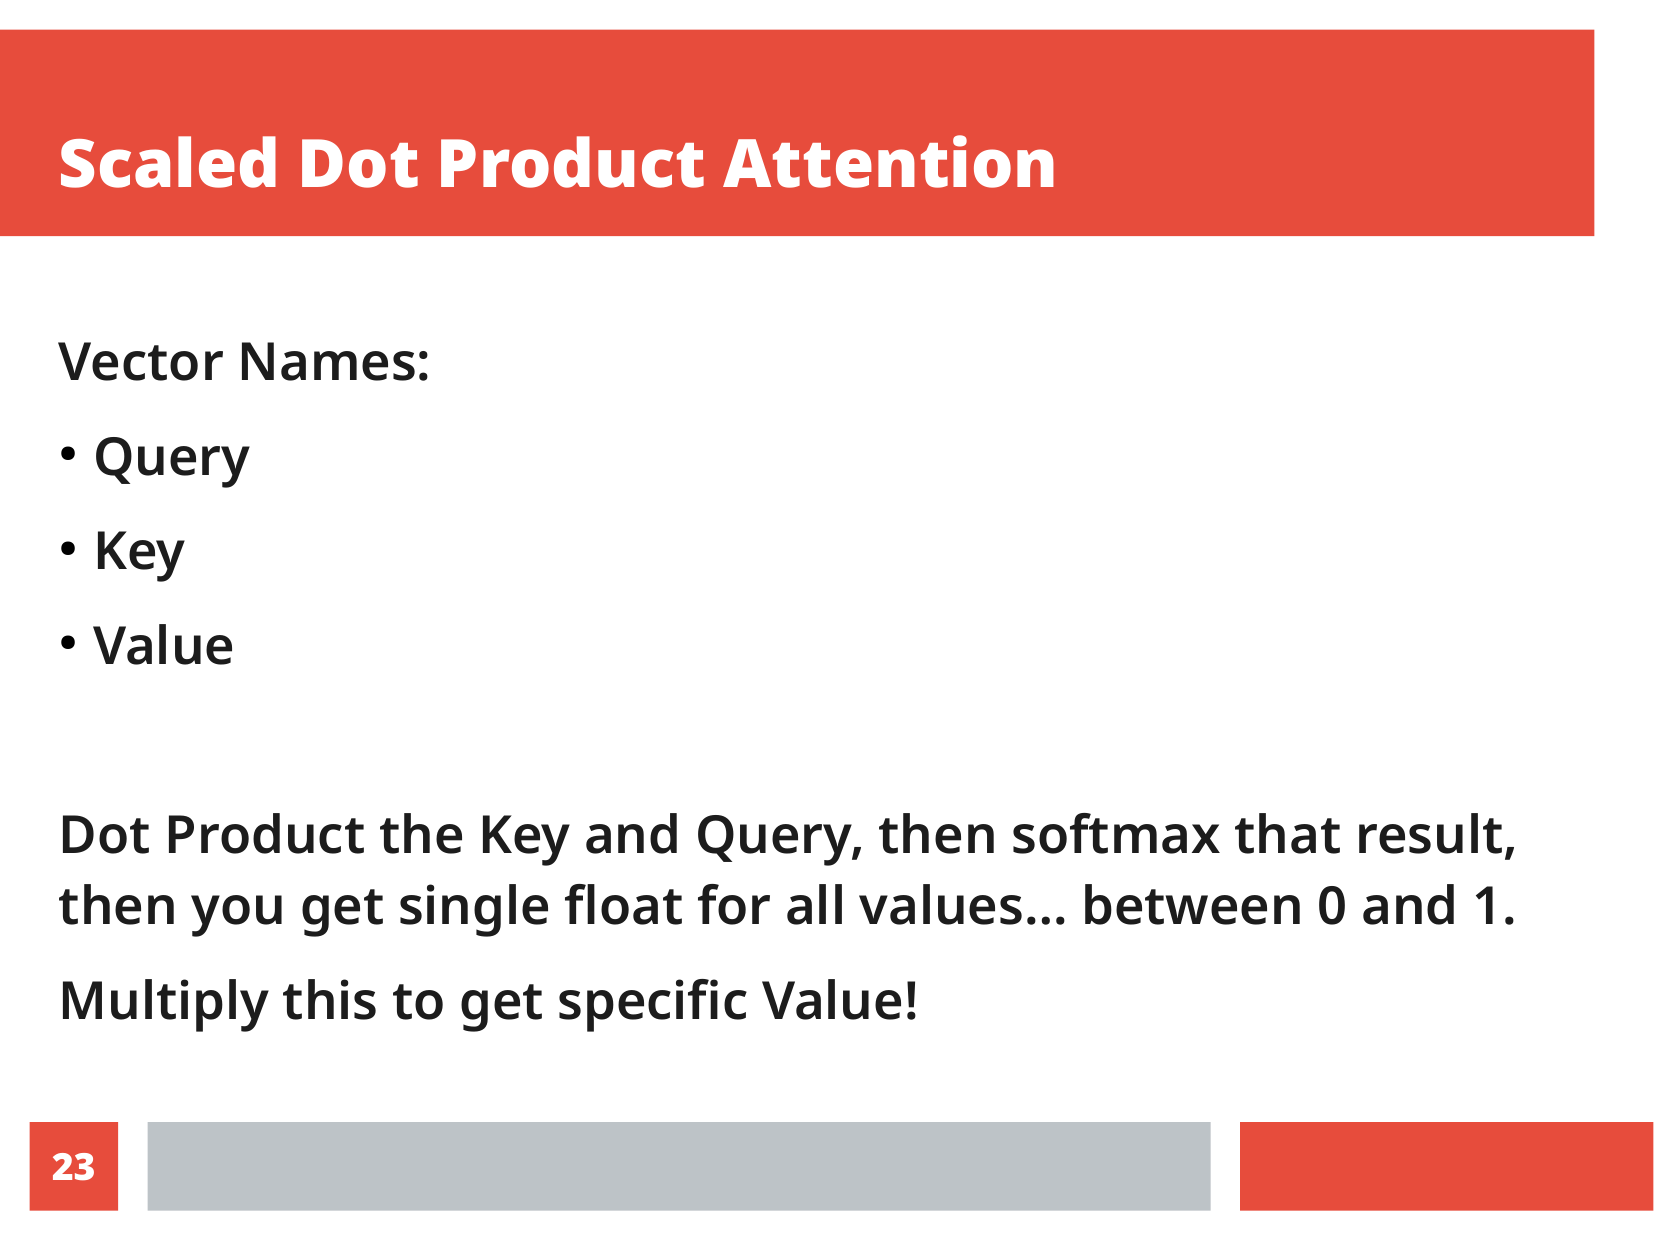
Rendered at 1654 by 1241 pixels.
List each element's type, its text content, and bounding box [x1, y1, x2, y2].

title Scaled Dot Product Attention [59, 59, 1595, 207]
list Vector Names: Query Key Value Dot Product the Key and Query, then softmax that result, then you get single float for all values… between 0 and 1. Multiply this to get specific Value! [59, 324, 1565, 1093]
